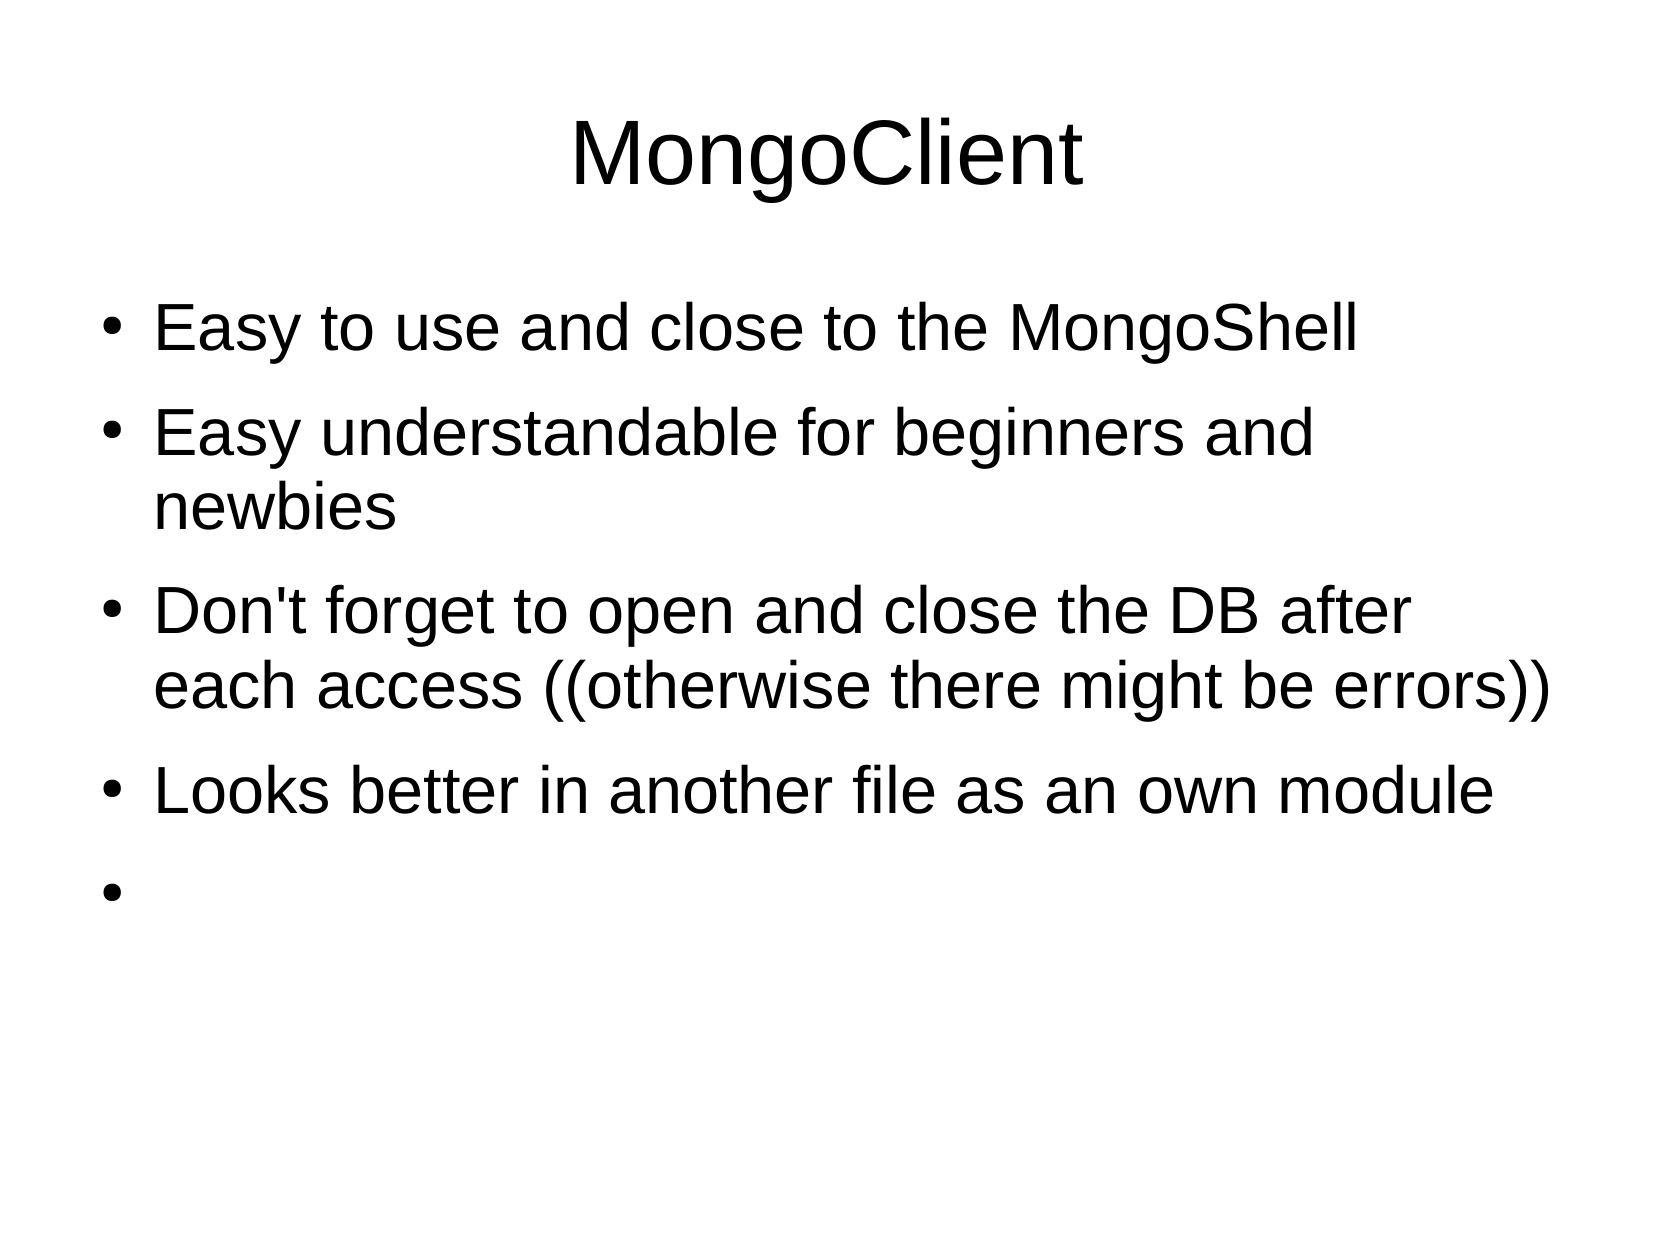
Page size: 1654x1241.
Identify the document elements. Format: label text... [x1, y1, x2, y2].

title MongoClient [82, 49, 1571, 257]
list Easy to use and close to the MongoShell Easy understandable for beginners and newbies Don't forget to open and close the DB after each access ((otherwise there might be errors)) Looks better in another file as an own module [82, 290, 1571, 1010]
